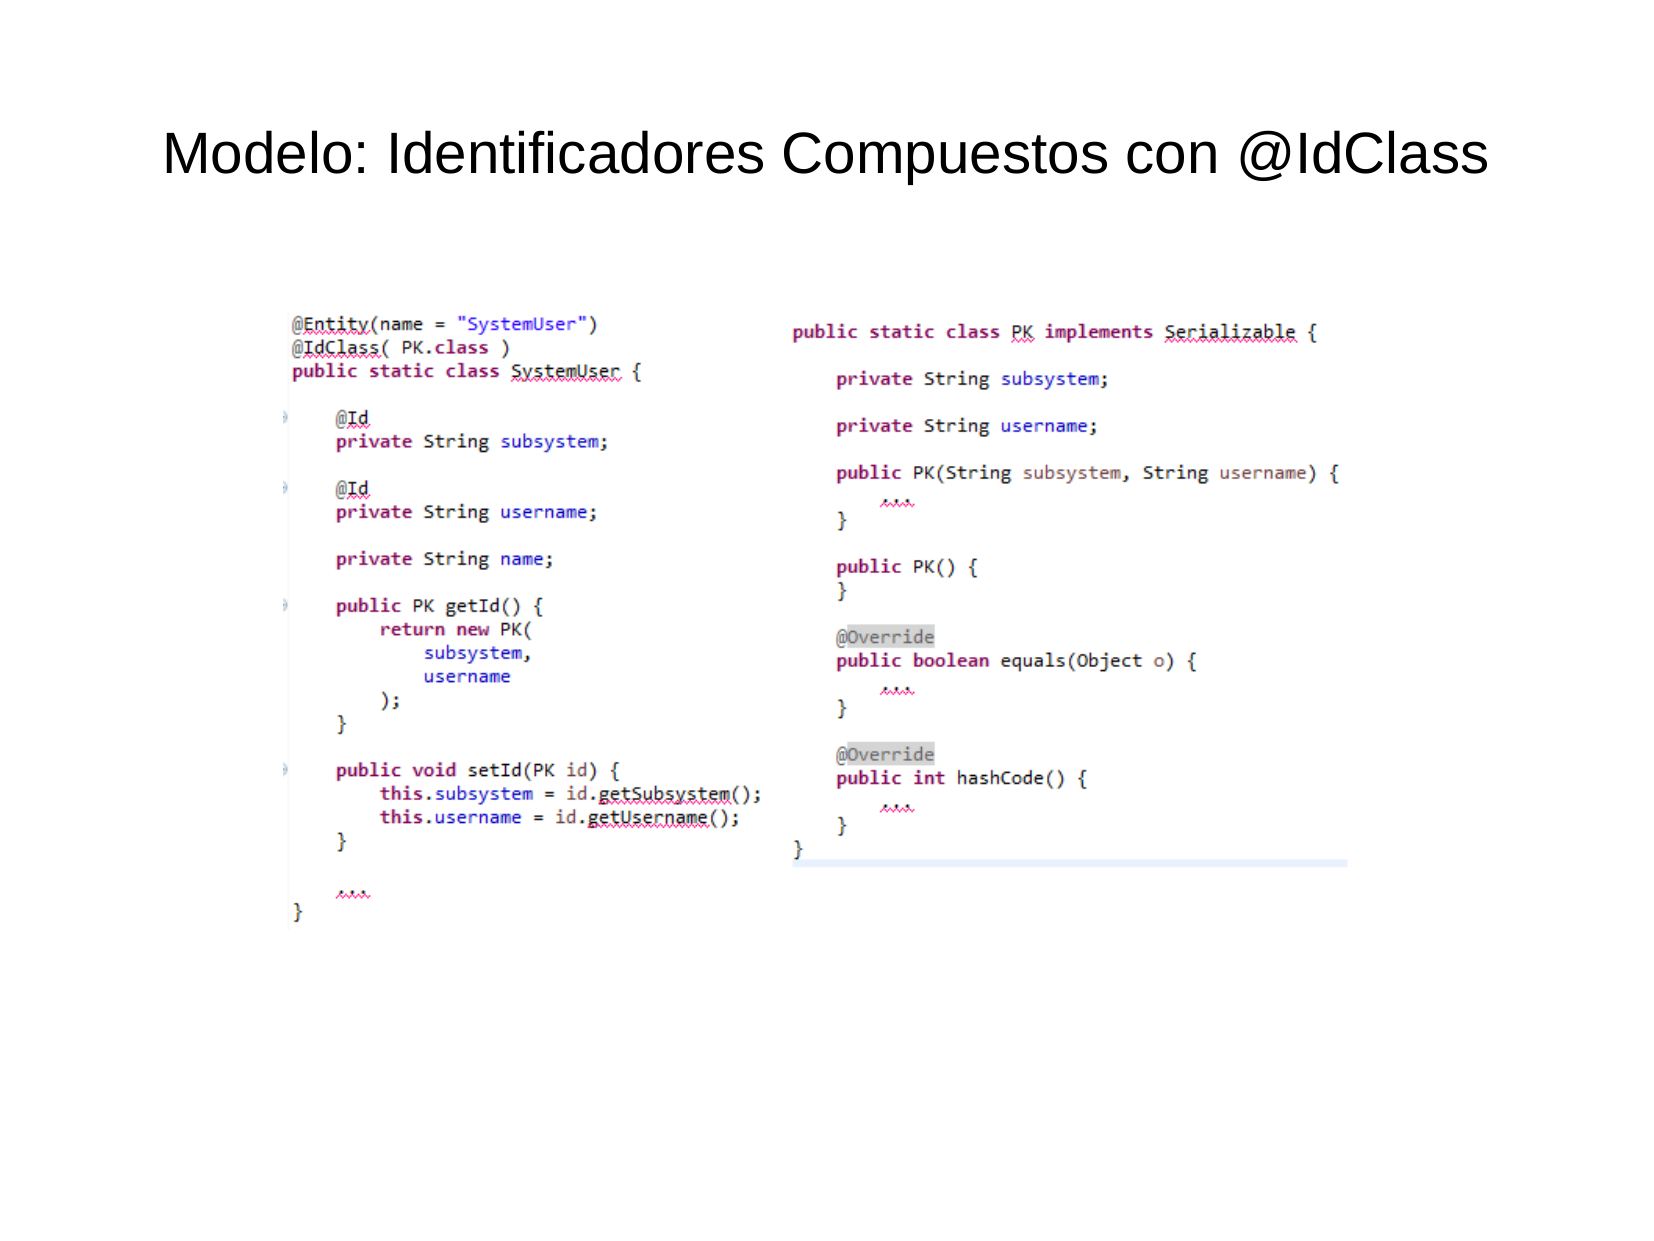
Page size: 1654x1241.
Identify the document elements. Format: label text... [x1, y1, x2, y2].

picture [283, 310, 1376, 930]
title Modelo: Identificadores Compuestos con @IdClass [82, 49, 1571, 257]
